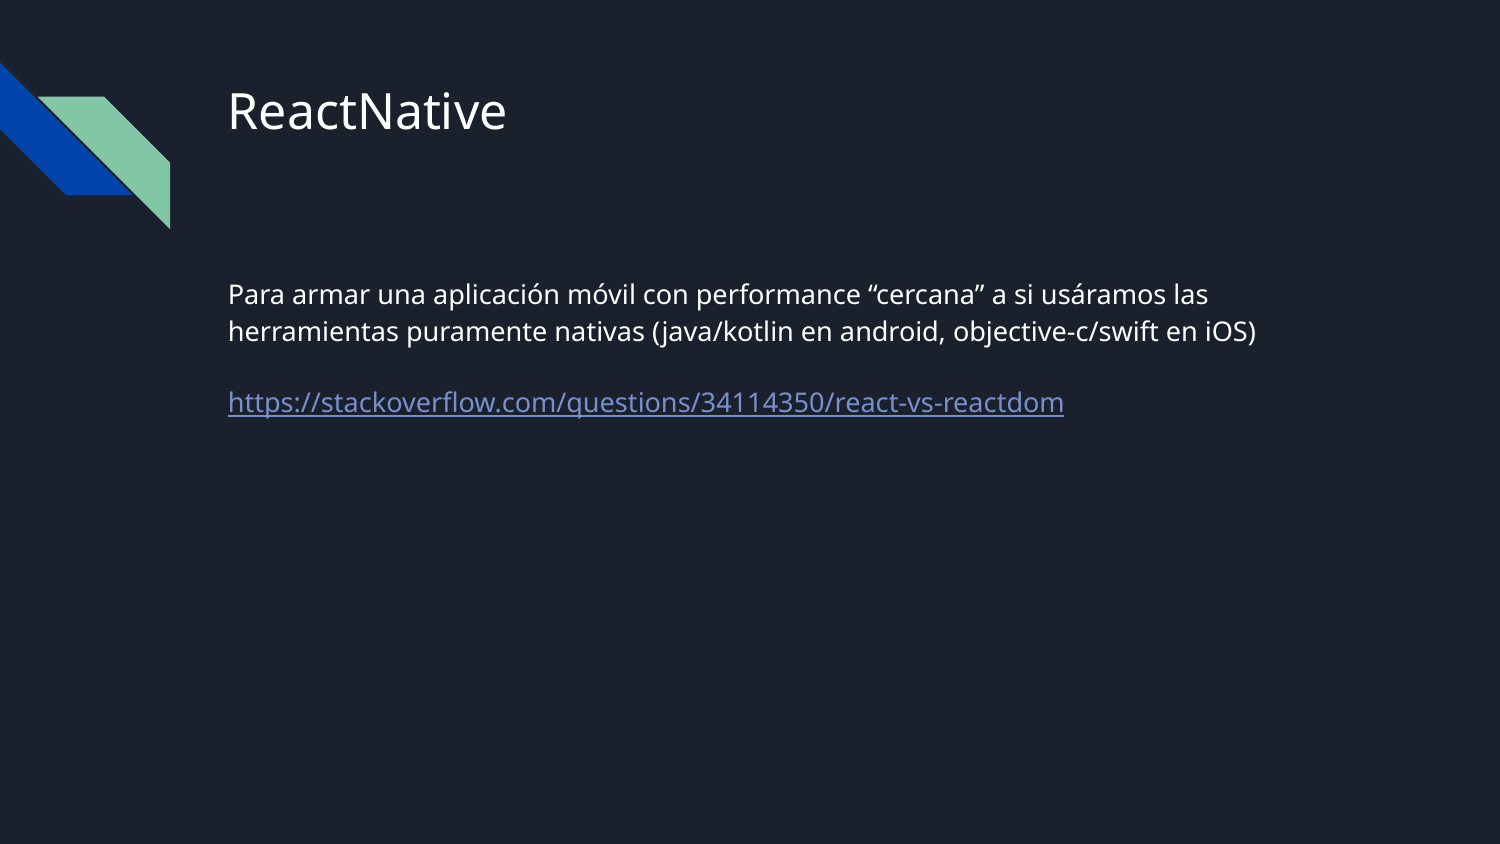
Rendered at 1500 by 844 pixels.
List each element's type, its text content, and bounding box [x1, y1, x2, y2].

title ReactNative [212, 64, 1368, 215]
list Para armar una aplicación móvil con performance “cercana” a si usáramos las herramientas puramente nativas (java/kotlin en android, objective-c/swift en iOS) https://stackoverflow.com/questions/34114350/react-vs-reactdom [212, 257, 1368, 735]
